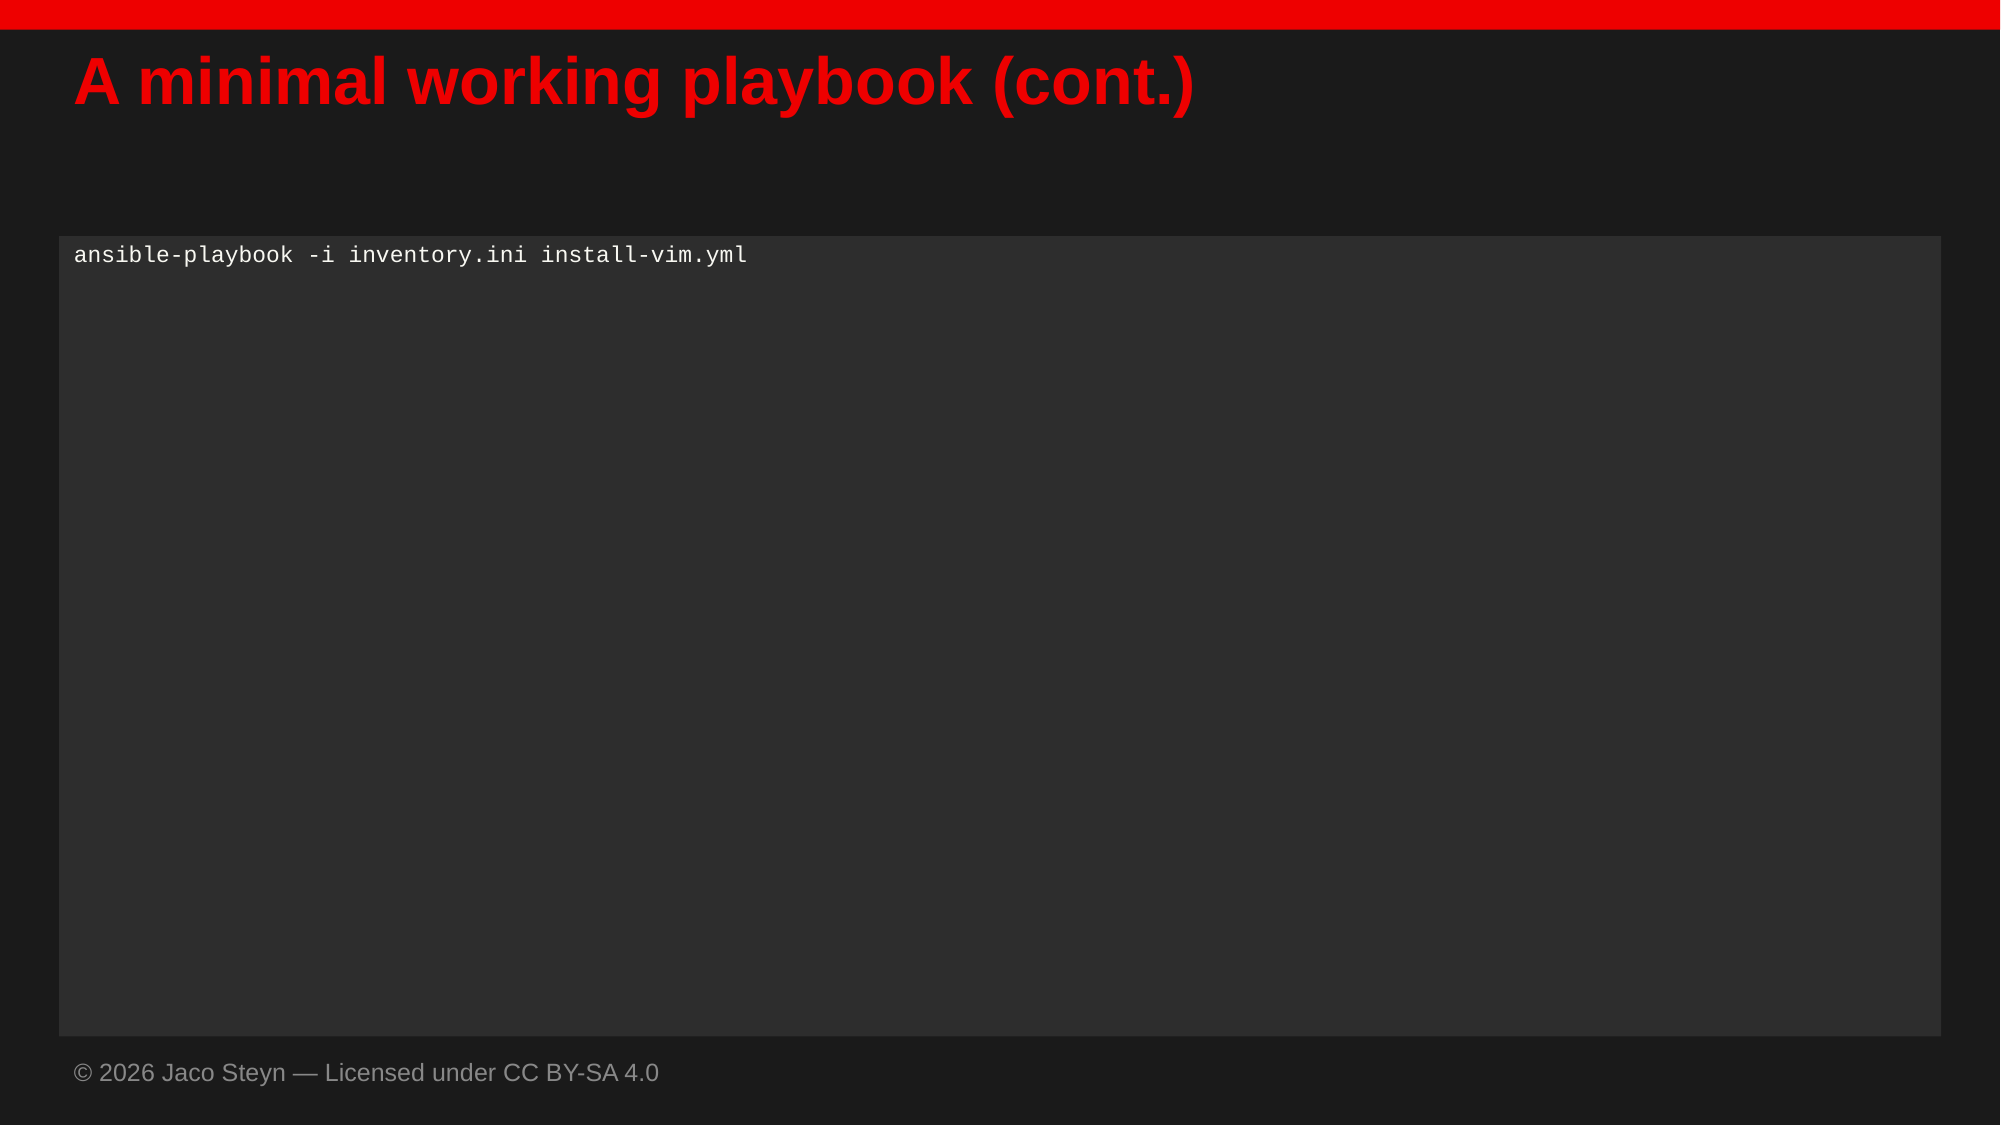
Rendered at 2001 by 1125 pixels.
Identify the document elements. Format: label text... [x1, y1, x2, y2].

text_box © 2026 Jaco Steyn — Licensed under CC BY-SA 4.0 [59, 1051, 1942, 1093]
text_box ansible-playbook -i inventory.ini install-vim.yml [59, 236, 1942, 1037]
text_box A minimal working playbook (cont.) [59, 36, 1942, 208]
text_box [0, 0, 2001, 30]
